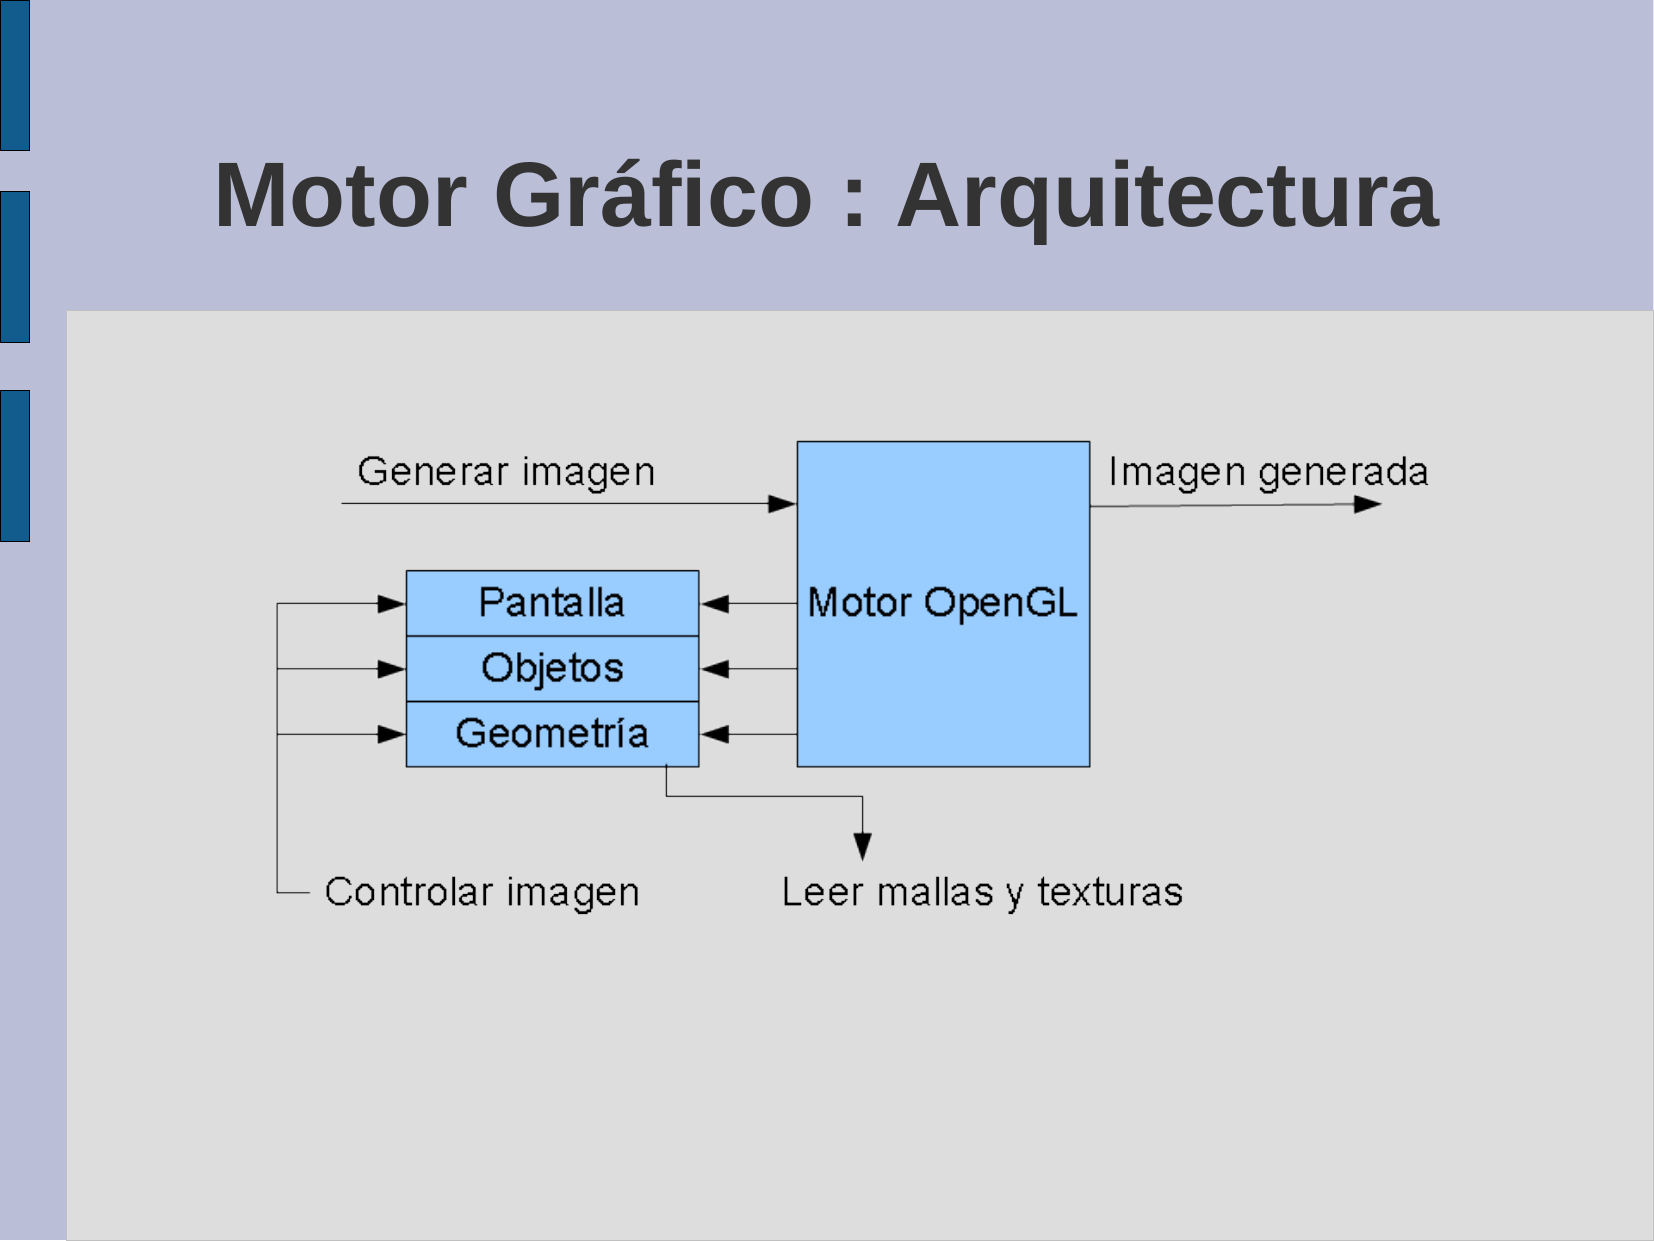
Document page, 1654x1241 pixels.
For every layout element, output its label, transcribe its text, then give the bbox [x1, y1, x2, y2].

title Motor Gráfico : Arquitectura [121, 91, 1534, 299]
picture [206, 334, 1508, 975]
